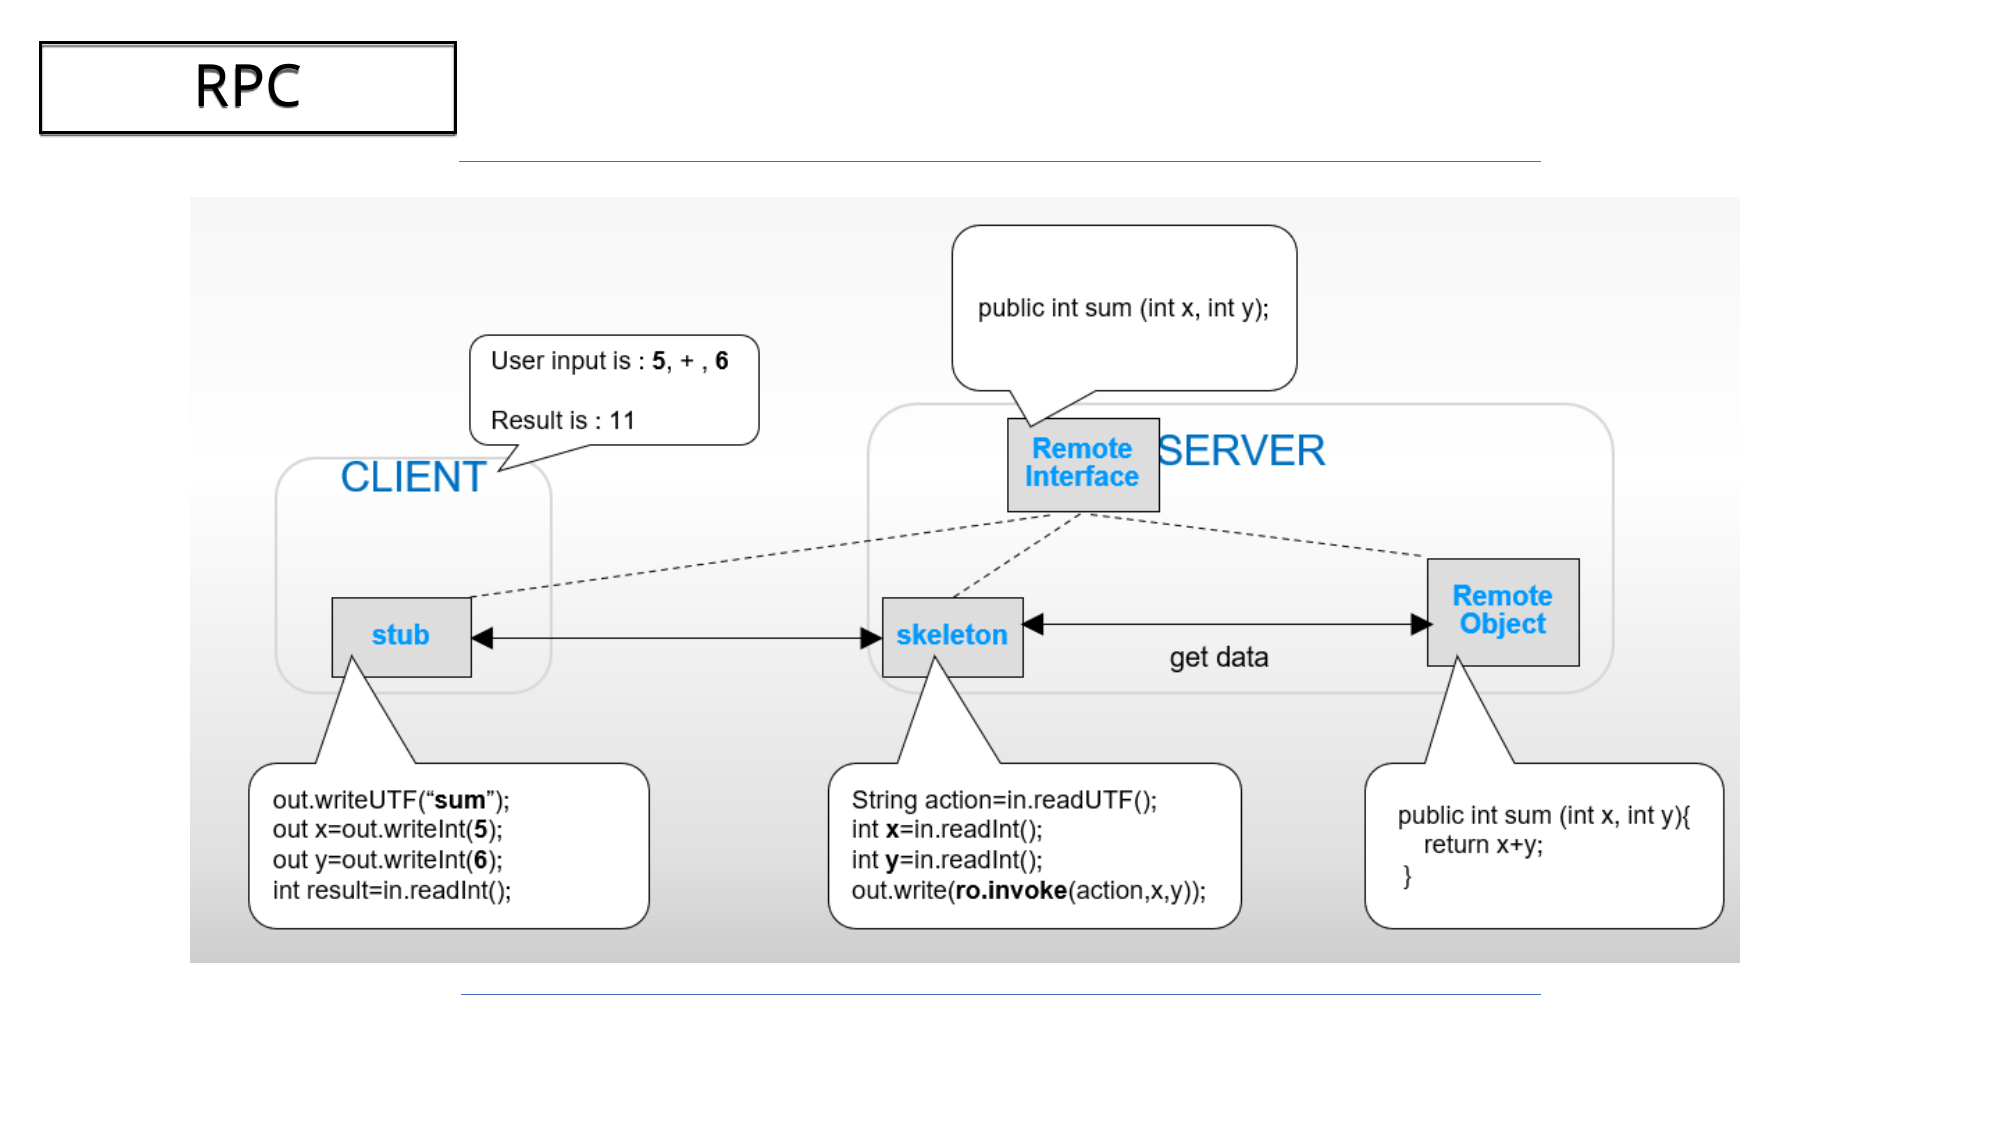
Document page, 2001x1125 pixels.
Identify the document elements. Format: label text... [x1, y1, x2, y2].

picture [190, 197, 1740, 963]
title RPC [40, 42, 456, 133]
